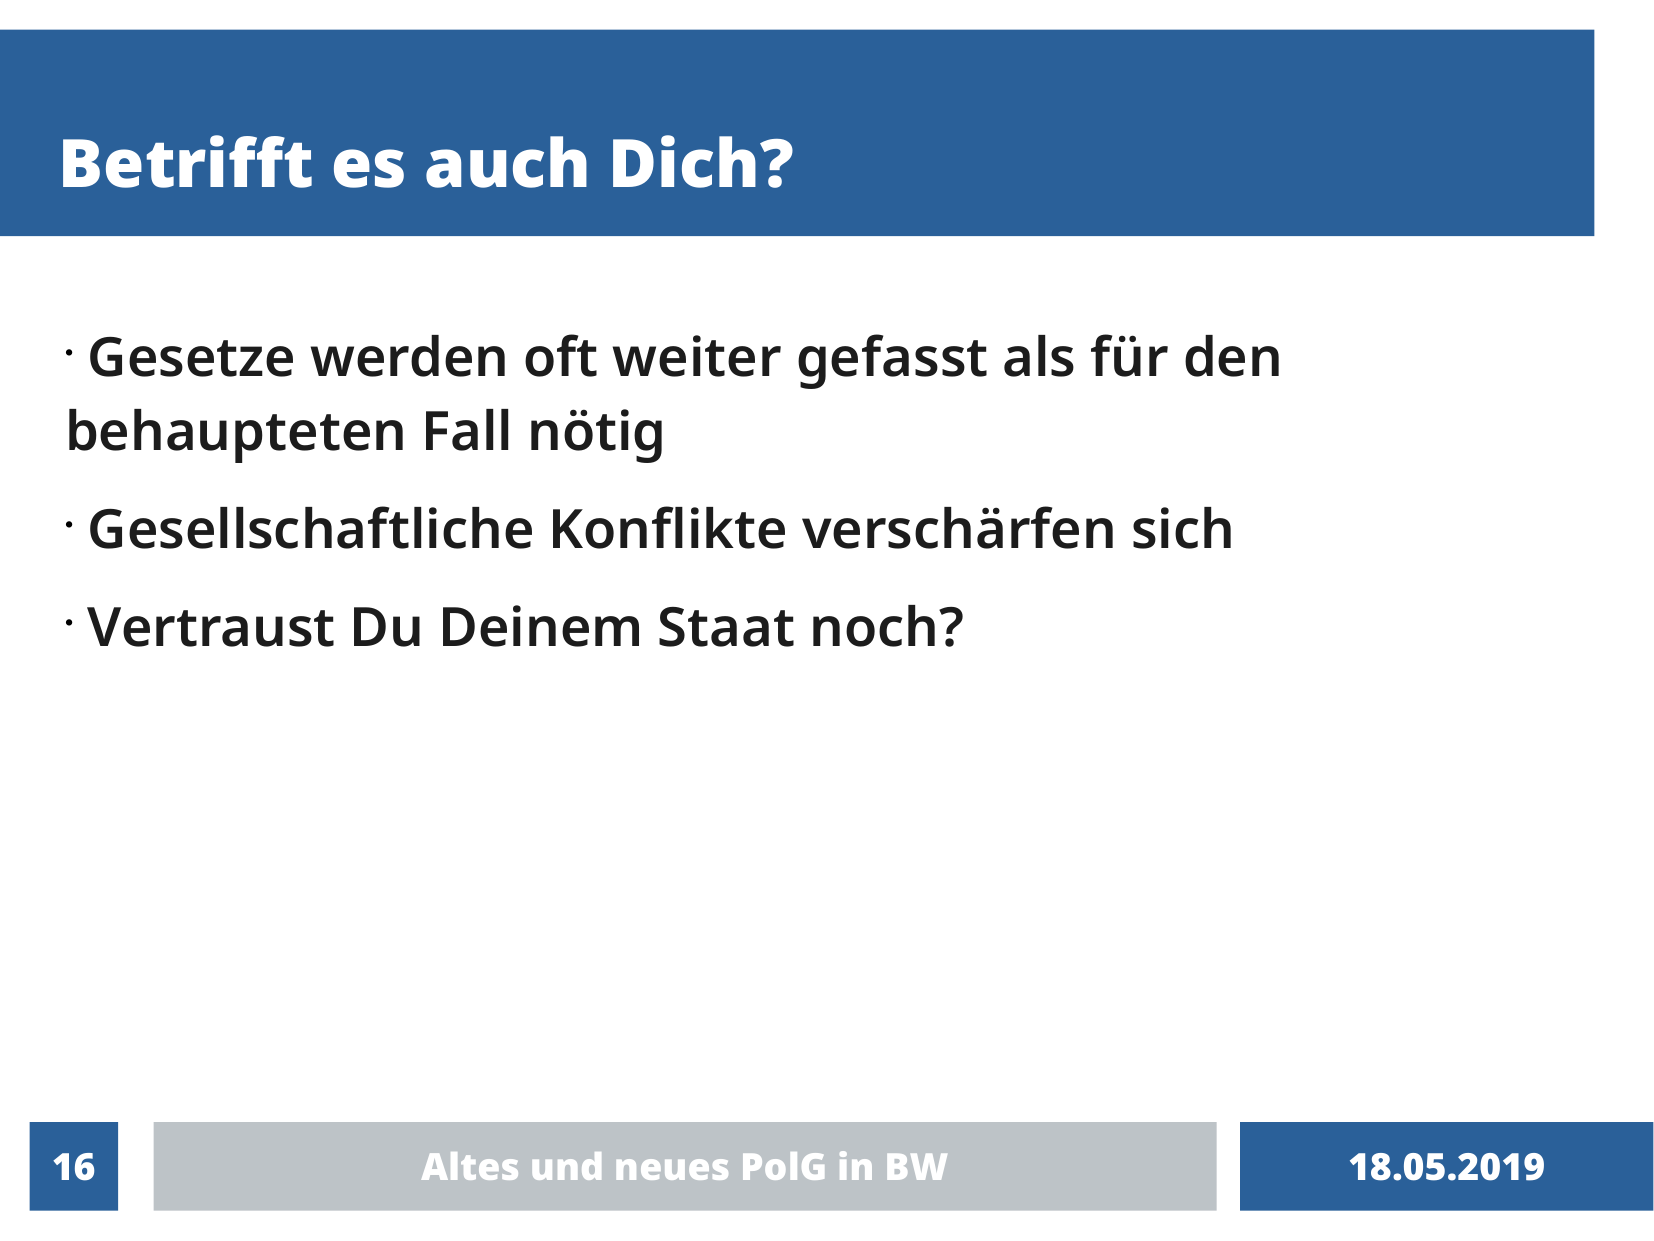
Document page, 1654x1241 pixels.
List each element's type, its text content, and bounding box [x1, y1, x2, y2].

list Gesetze werden oft weiter gefasst als für den behaupteten Fall nötig Gesellschaftliche Konflikte verschärfen sich Vertraust Du Deinem Staat noch? [64, 318, 1571, 1087]
title Betrifft es auch Dich? [59, 59, 1595, 207]
